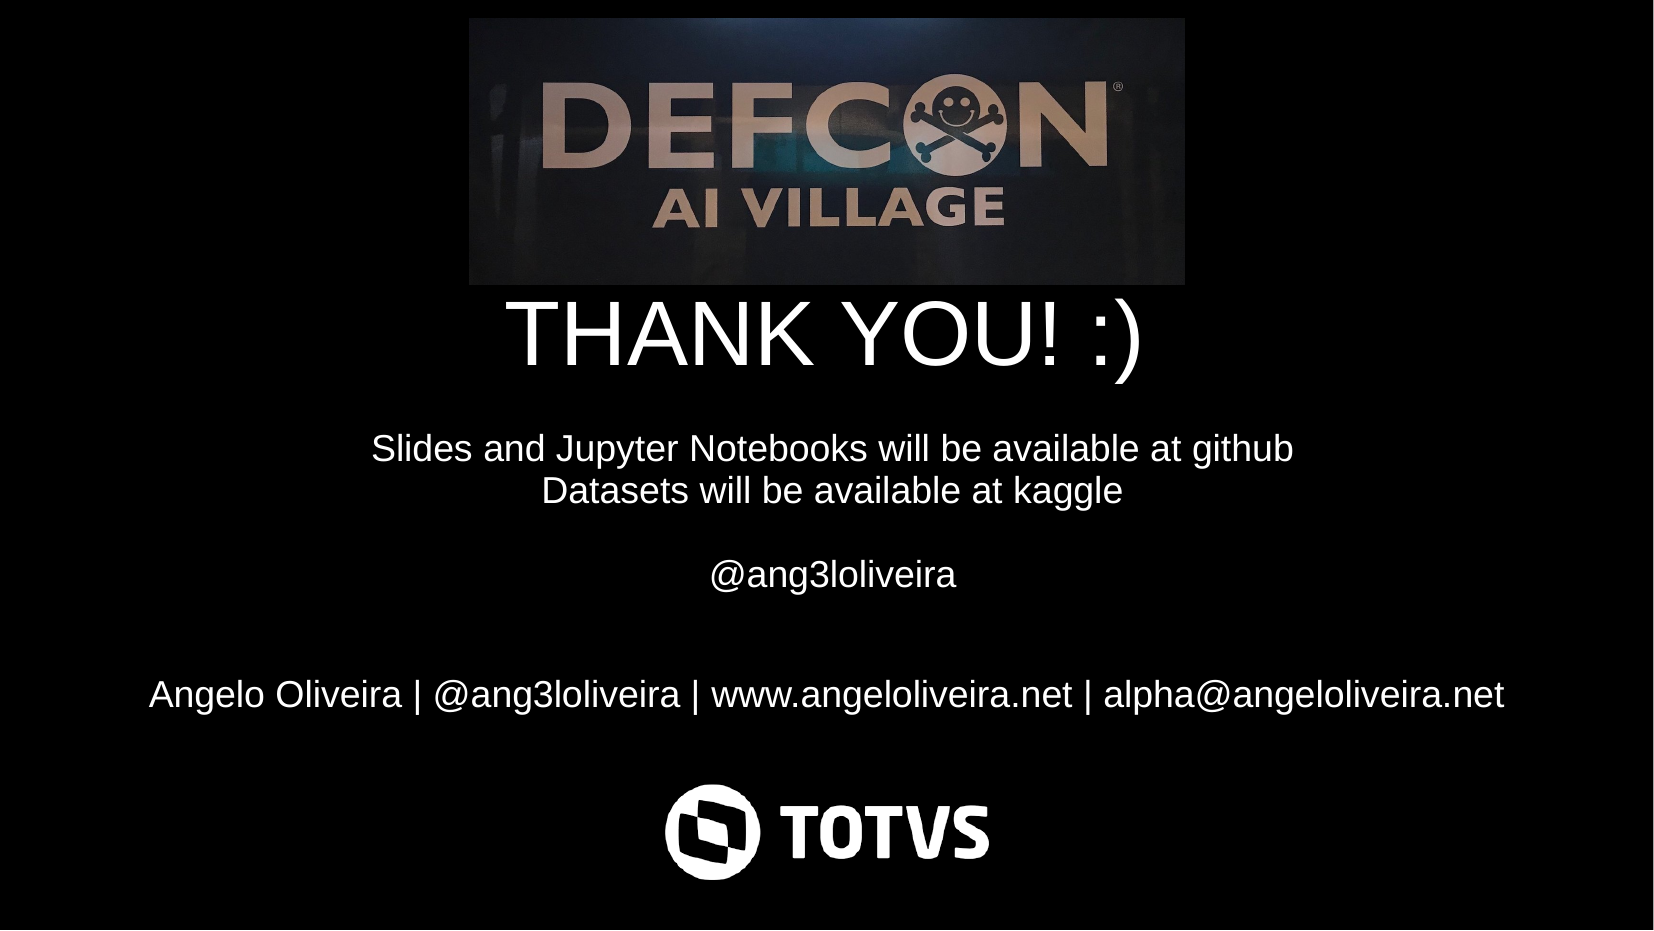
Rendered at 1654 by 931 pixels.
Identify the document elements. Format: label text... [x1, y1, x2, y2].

picture [469, 18, 1185, 286]
title THANK YOU! :) [81, 180, 1570, 488]
text_box Slides and Jupyter Notebooks will be available at github Datasets will be available at kaggle @ang3loliveira [135, 420, 1531, 603]
text_box Angelo Oliveira | @ang3loliveira | www.angeloliveira.net | alpha@angeloliveira.net [129, 666, 1525, 766]
picture [657, 779, 996, 885]
